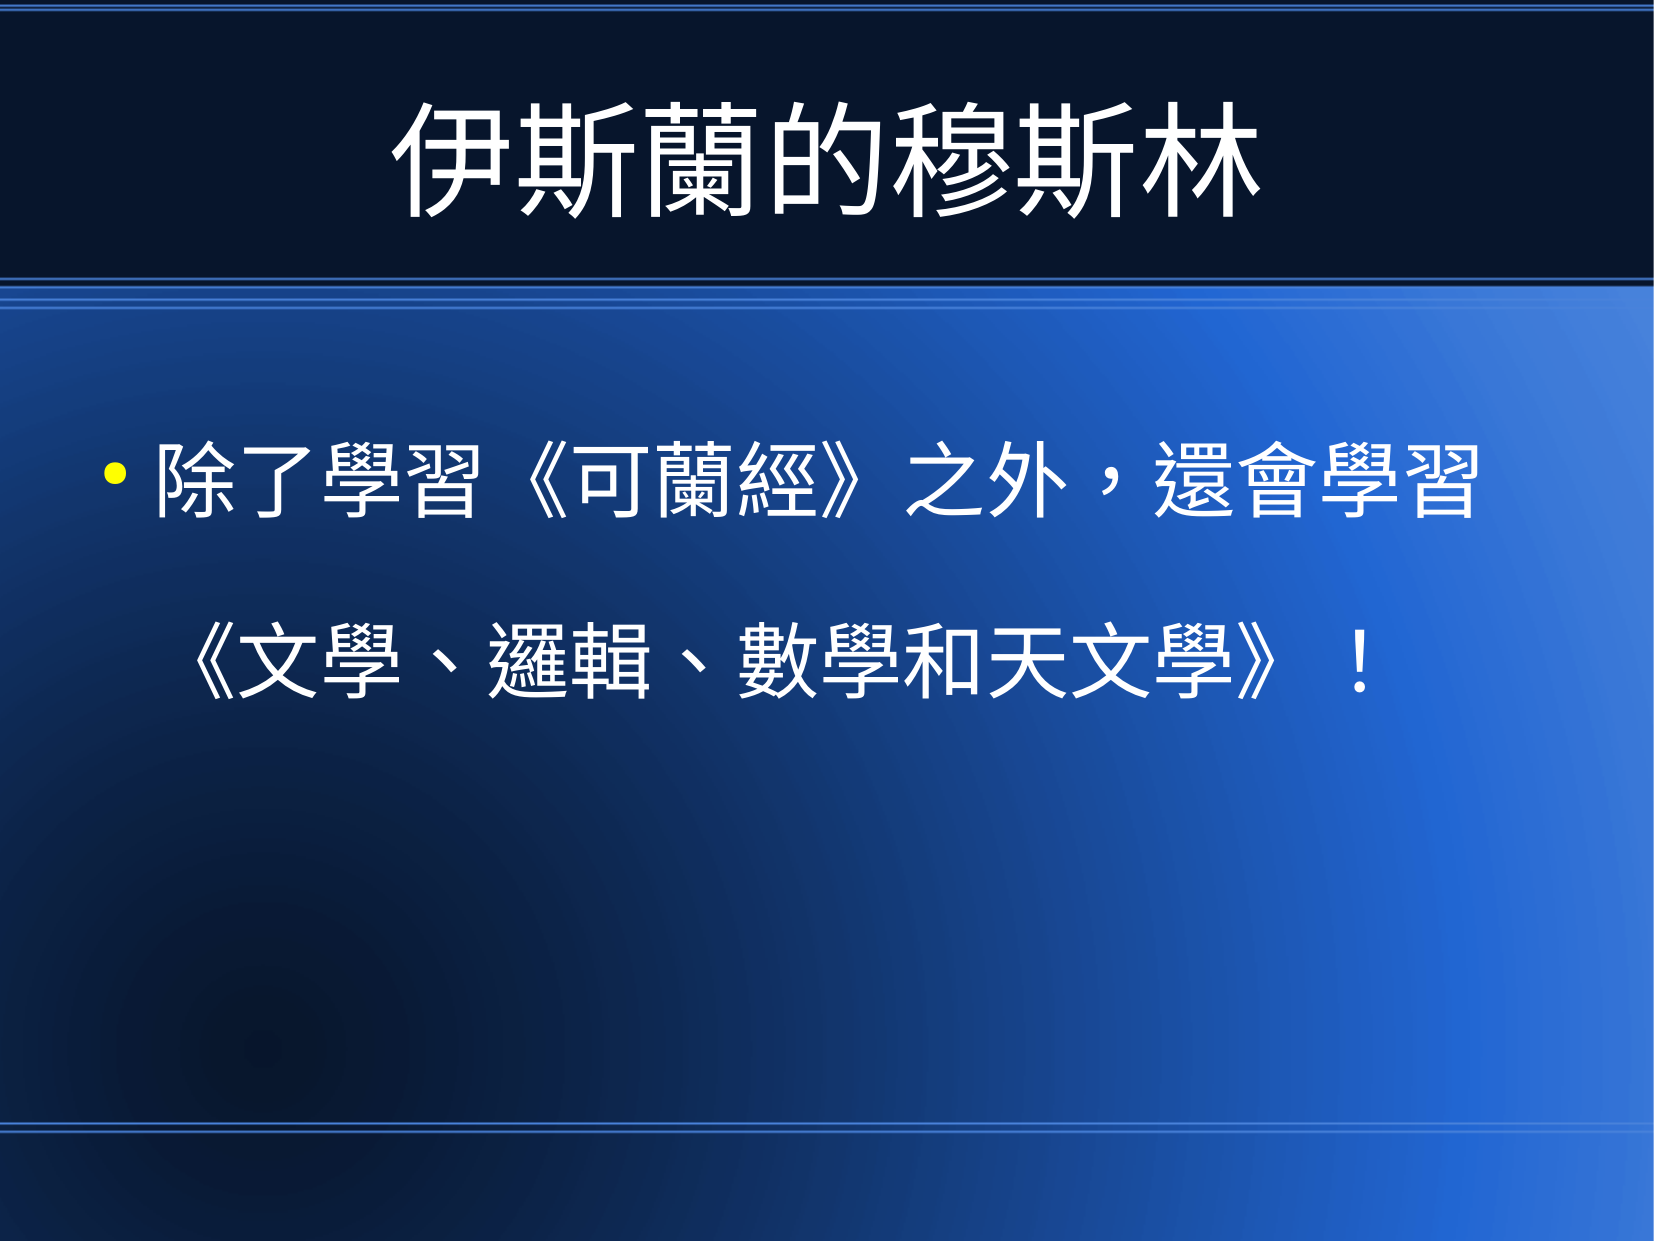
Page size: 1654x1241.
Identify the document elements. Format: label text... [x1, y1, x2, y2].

list 除了學習《可蘭經》之外，還會學習《文學、邏輯、數學和天文學》！ [82, 355, 1571, 1241]
picture [0, 0, 1654, 1241]
title 伊斯蘭的穆斯林 [82, 49, 1571, 257]
